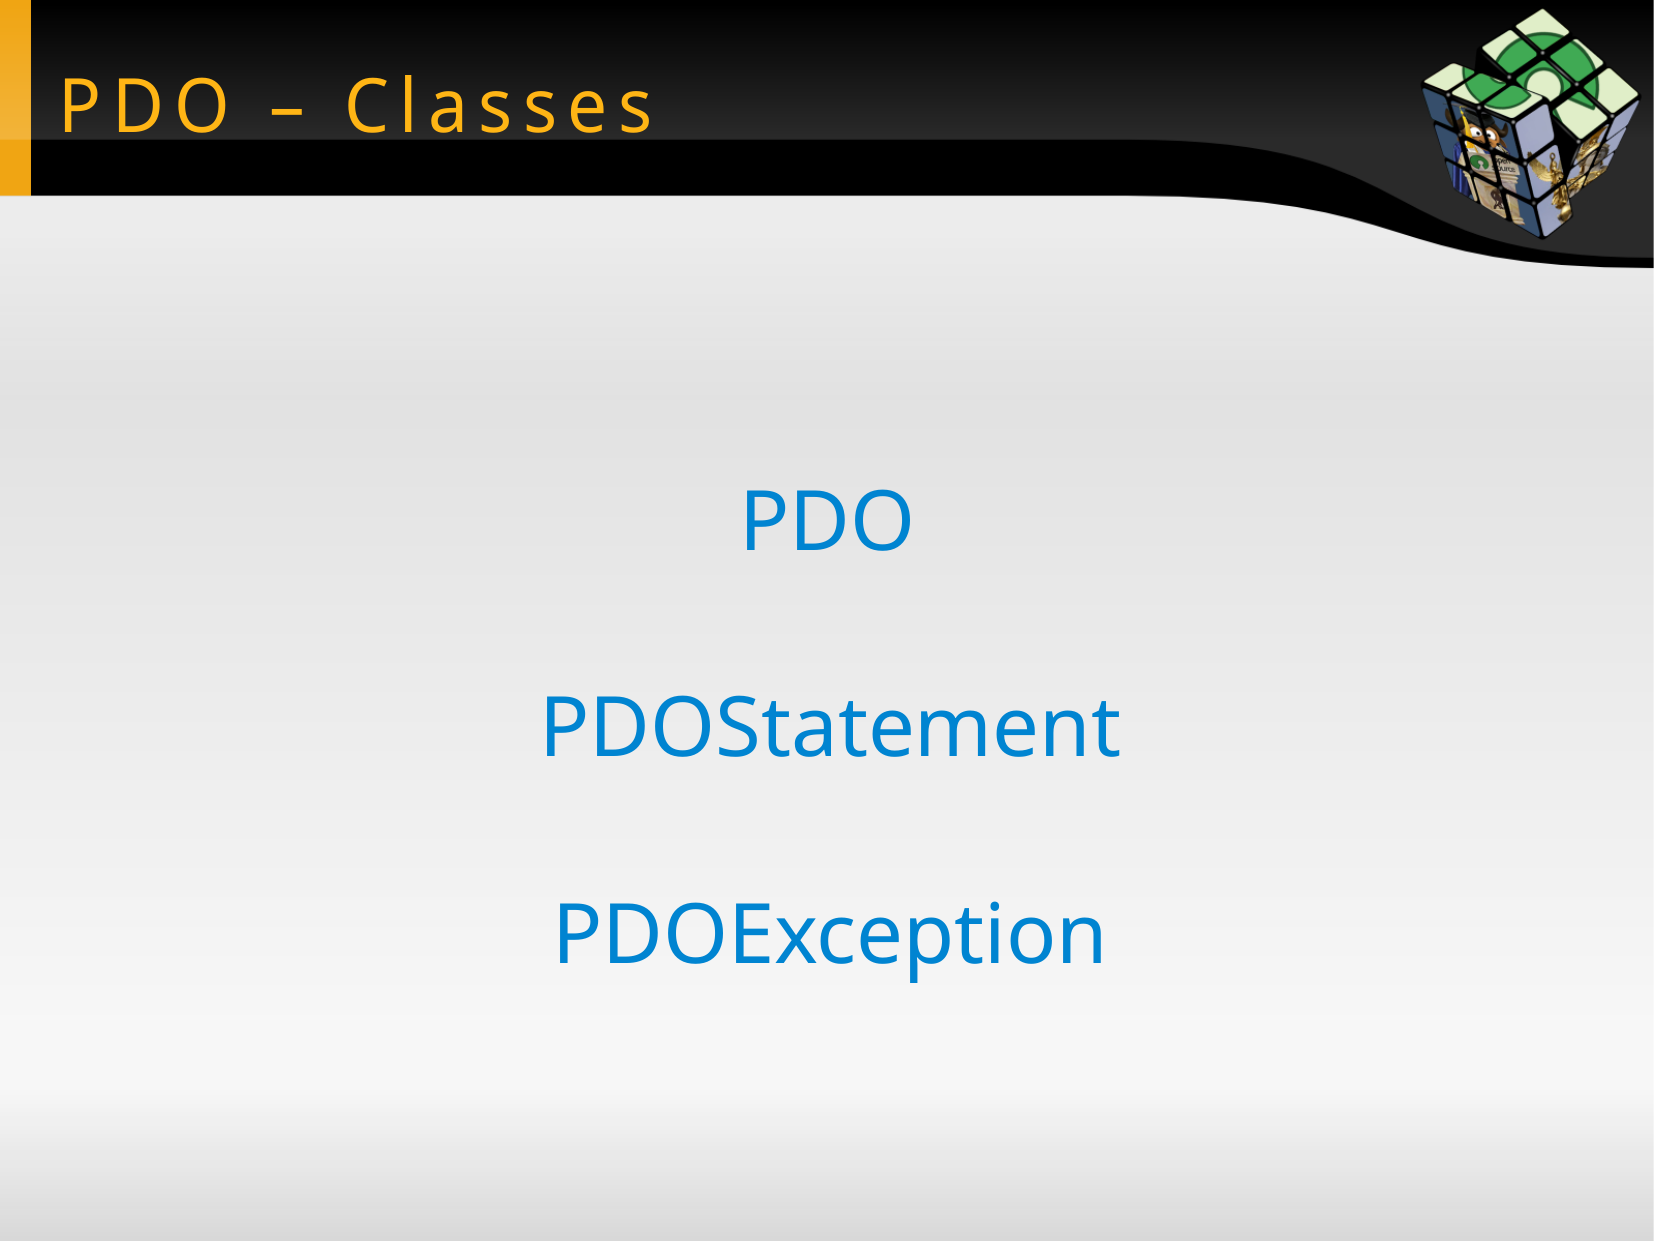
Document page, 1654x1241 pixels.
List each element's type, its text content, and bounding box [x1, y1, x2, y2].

text_box PDOException [535, 865, 1118, 977]
text_box PDOStatement [523, 659, 1130, 771]
text_box PDO [723, 452, 931, 564]
picture [0, 0, 1654, 1241]
title PDO – Classes [59, 29, 1270, 178]
